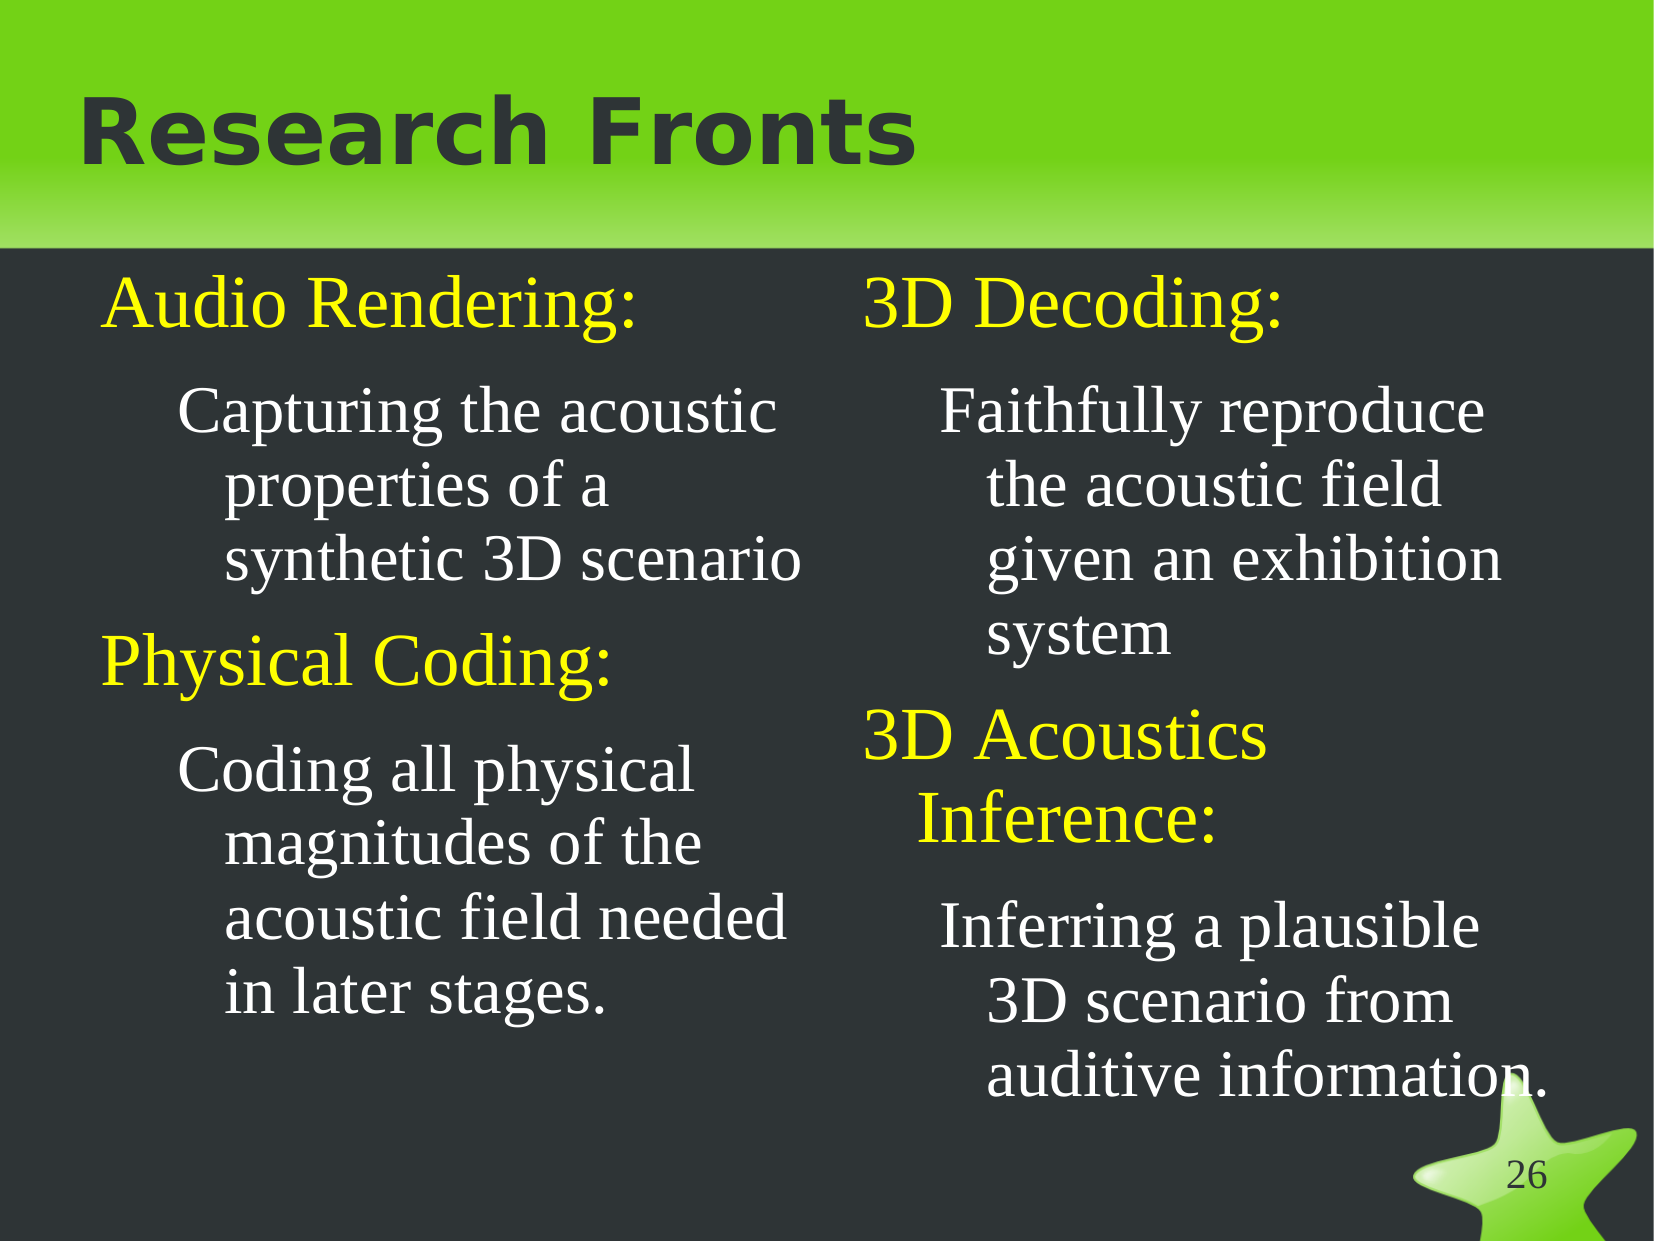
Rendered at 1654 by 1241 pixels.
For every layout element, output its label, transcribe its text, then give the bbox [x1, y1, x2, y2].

title Research Fronts [76, 29, 1565, 237]
picture [0, 0, 1654, 1241]
list Audio Rendering: Capturing the acoustic properties of a synthetic 3D scenario Physical Coding: Coding all physical magnitudes of the acoustic field needed in later stages. [82, 260, 809, 1172]
list 3D Decoding: Faithfully reproduce the acoustic field given an exhibition system 3D Acoustics Inference: Inferring a plausible 3D scenario from auditive information. [845, 260, 1572, 1182]
